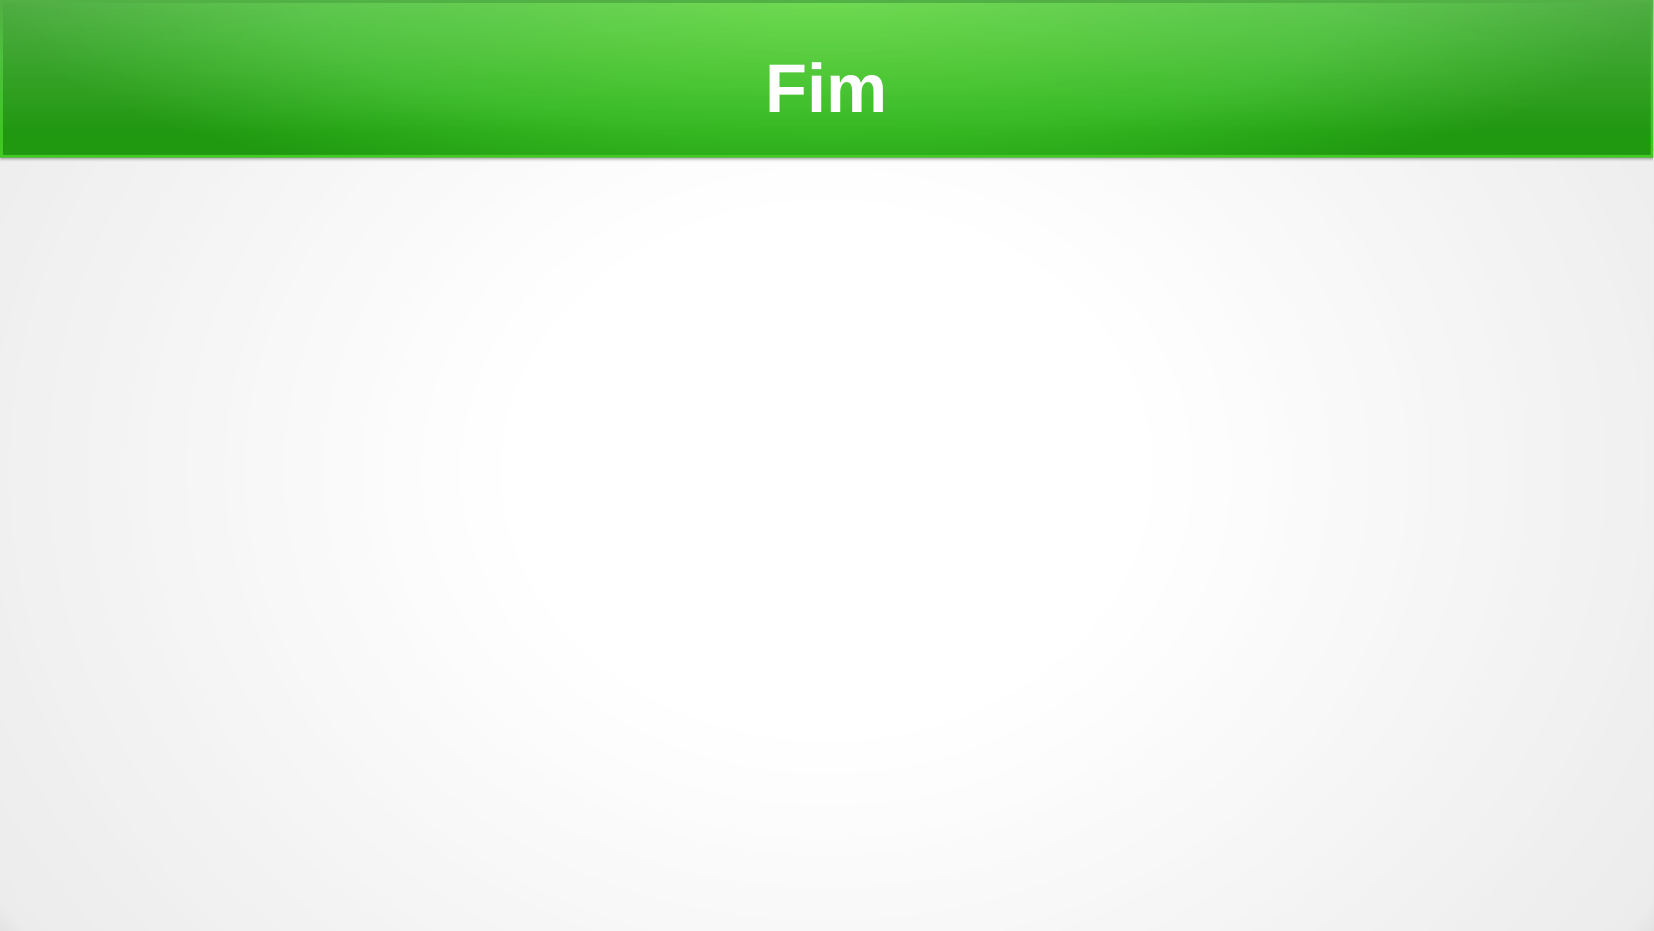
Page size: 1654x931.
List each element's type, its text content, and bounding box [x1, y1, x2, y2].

title Fim [82, 35, 1571, 142]
